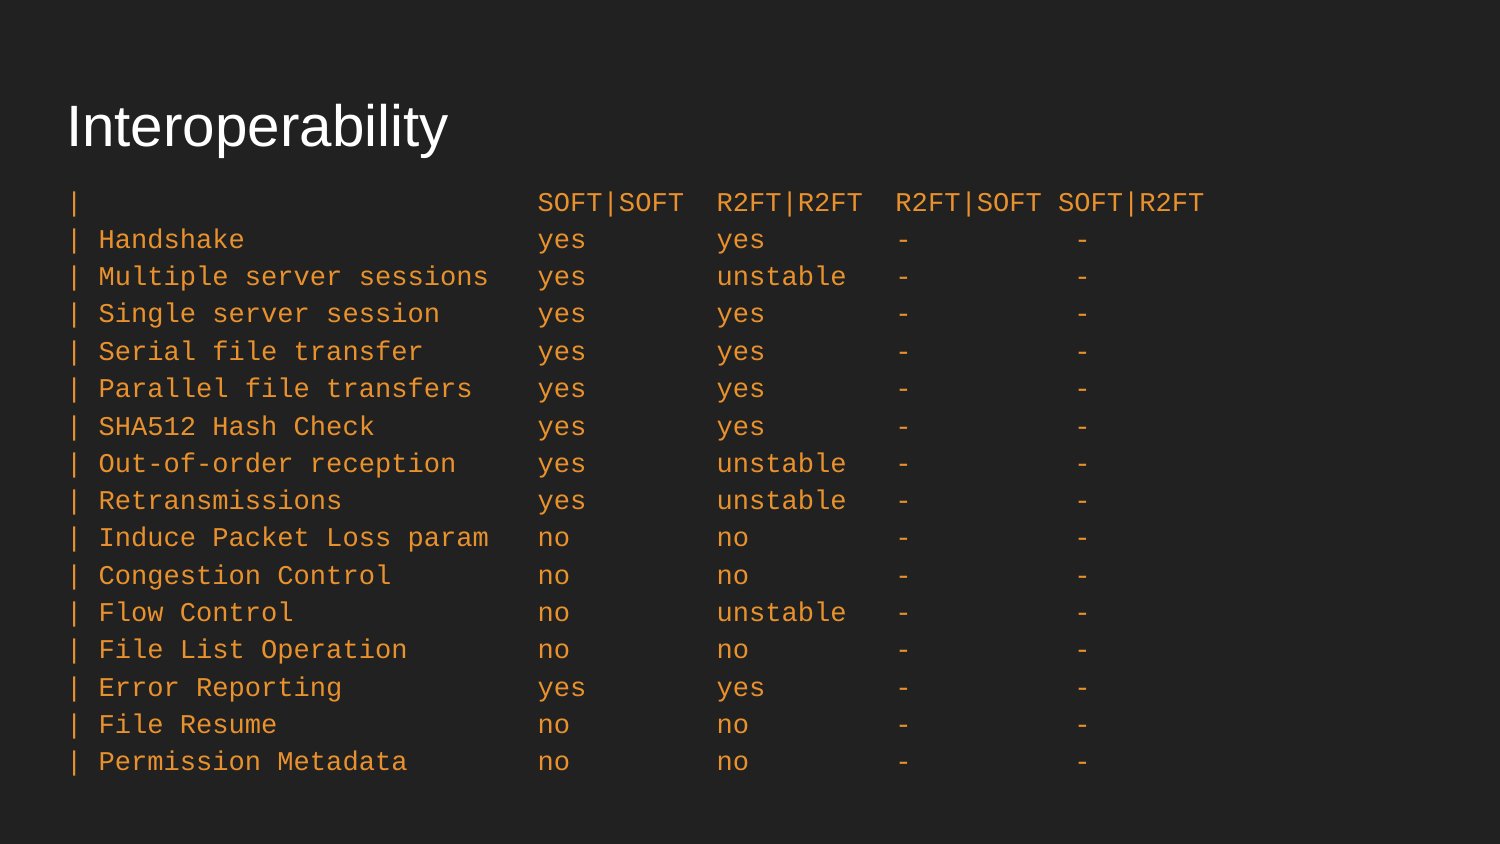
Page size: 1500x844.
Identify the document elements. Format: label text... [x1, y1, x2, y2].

list | SOFT|SOFT R2FT|R2FT R2FT|SOFT SOFT|R2FT | Handshake yes yes - - | Multiple server sessions yes unstable - - | Single server session yes yes - - | Serial file transfer yes yes - - | Parallel file transfers yes yes - - | SHA512 Hash Check yes yes - - | Out-of-order reception yes unstable - - | Retransmissions yes unstable - - | Induce Packet Loss param no no - - | Congestion Control no no - - | Flow Control no unstable - - | File List Operation no no - - | Error Reporting yes yes - - | File Resume no no - - | Permission Metadata no no - - [51, 164, 1449, 782]
title Interoperability [51, 72, 1449, 164]
